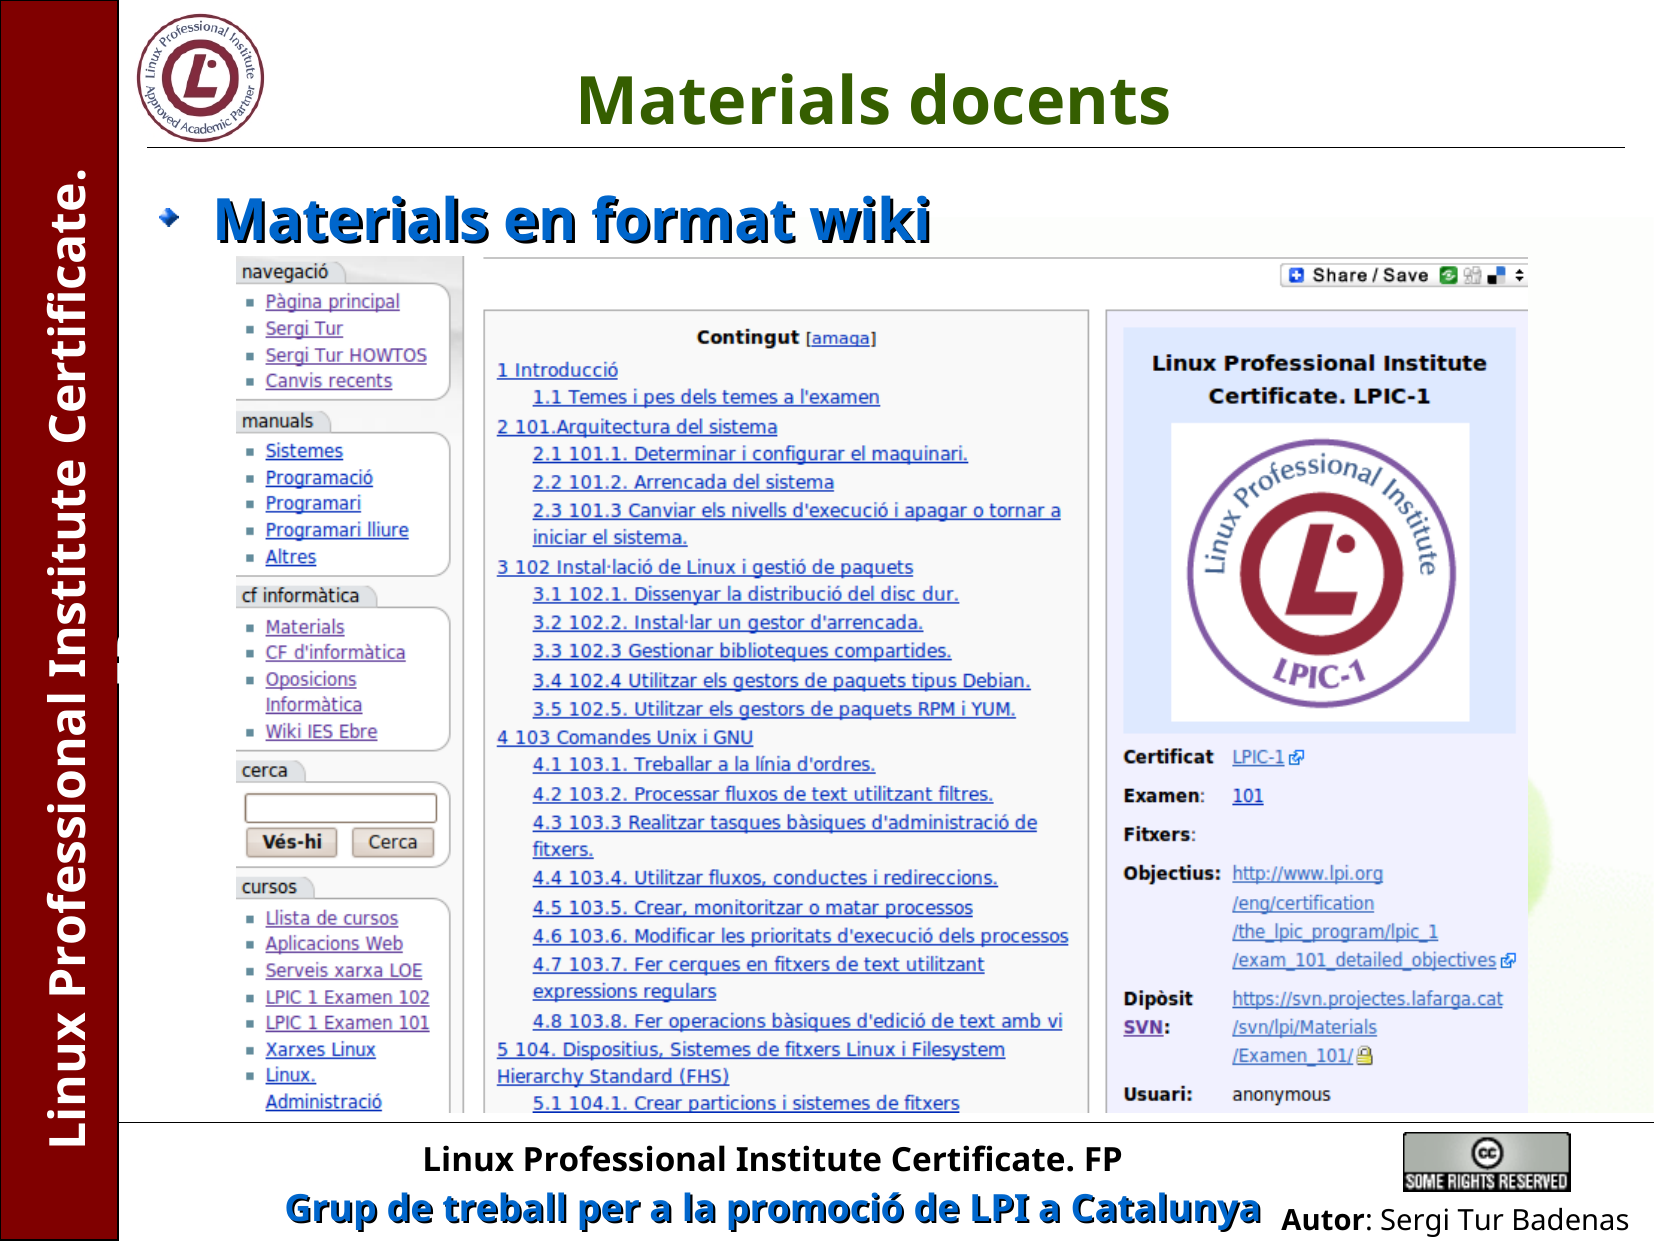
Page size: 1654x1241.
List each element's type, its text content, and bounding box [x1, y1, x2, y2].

picture [135, 12, 265, 55]
picture [236, 217, 1654, 1113]
title Materials docents [129, 55, 1619, 142]
picture [1403, 1132, 1571, 1192]
list Materials en format wiki [141, 177, 1630, 1013]
